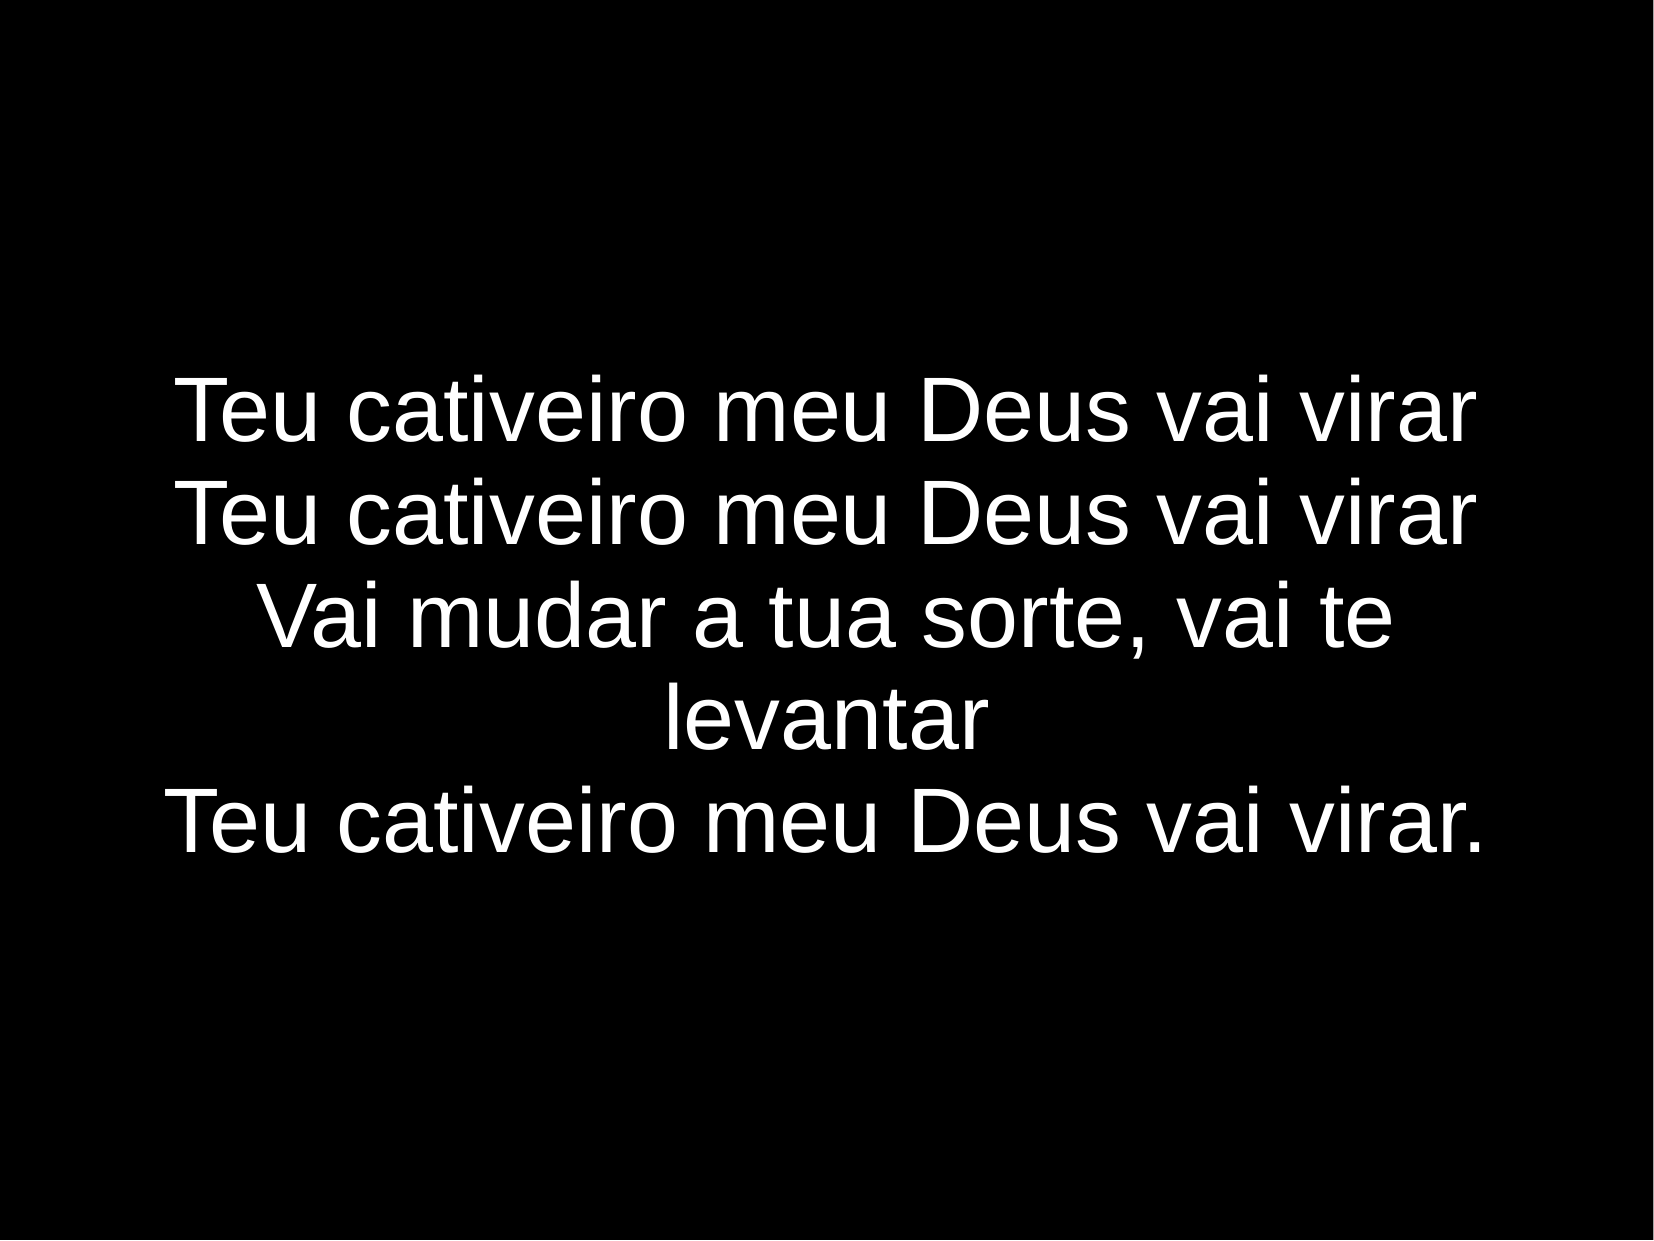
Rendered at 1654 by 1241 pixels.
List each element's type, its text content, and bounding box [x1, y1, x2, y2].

subtitle Teu cativeiro meu Deus vai virar Teu cativeiro meu Deus vai virar Vai mudar a tua sorte, vai te levantar Teu cativeiro meu Deus vai virar. [82, 49, 1571, 1182]
